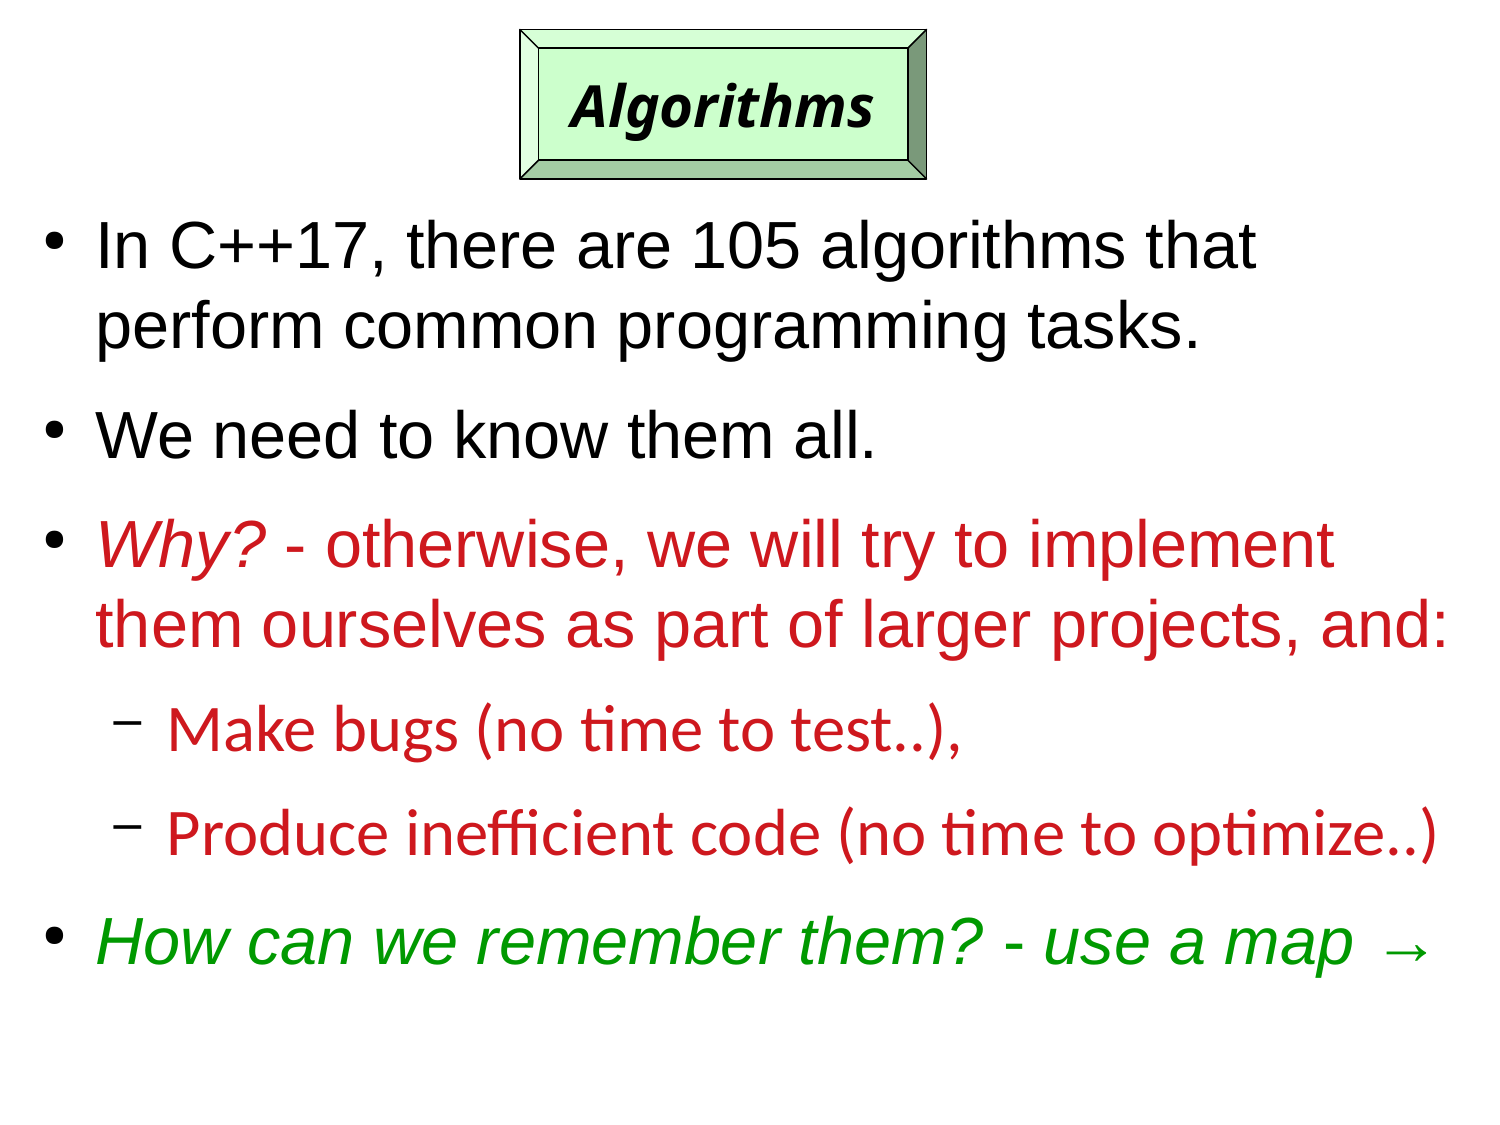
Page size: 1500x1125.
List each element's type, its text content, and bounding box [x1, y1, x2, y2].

text_box Algorithms [552, 54, 895, 155]
picture [519, 28, 932, 185]
list In C++17, there are 105 algorithms that perform common programming tasks. We need to know them all. Why? - otherwise, we will try to implement them ourselves as part of larger projects, and: Make bugs (no time to test..), Produce inefficient code (no time to optimize..) How can we remember them? - use a map → [10, 195, 1500, 1117]
